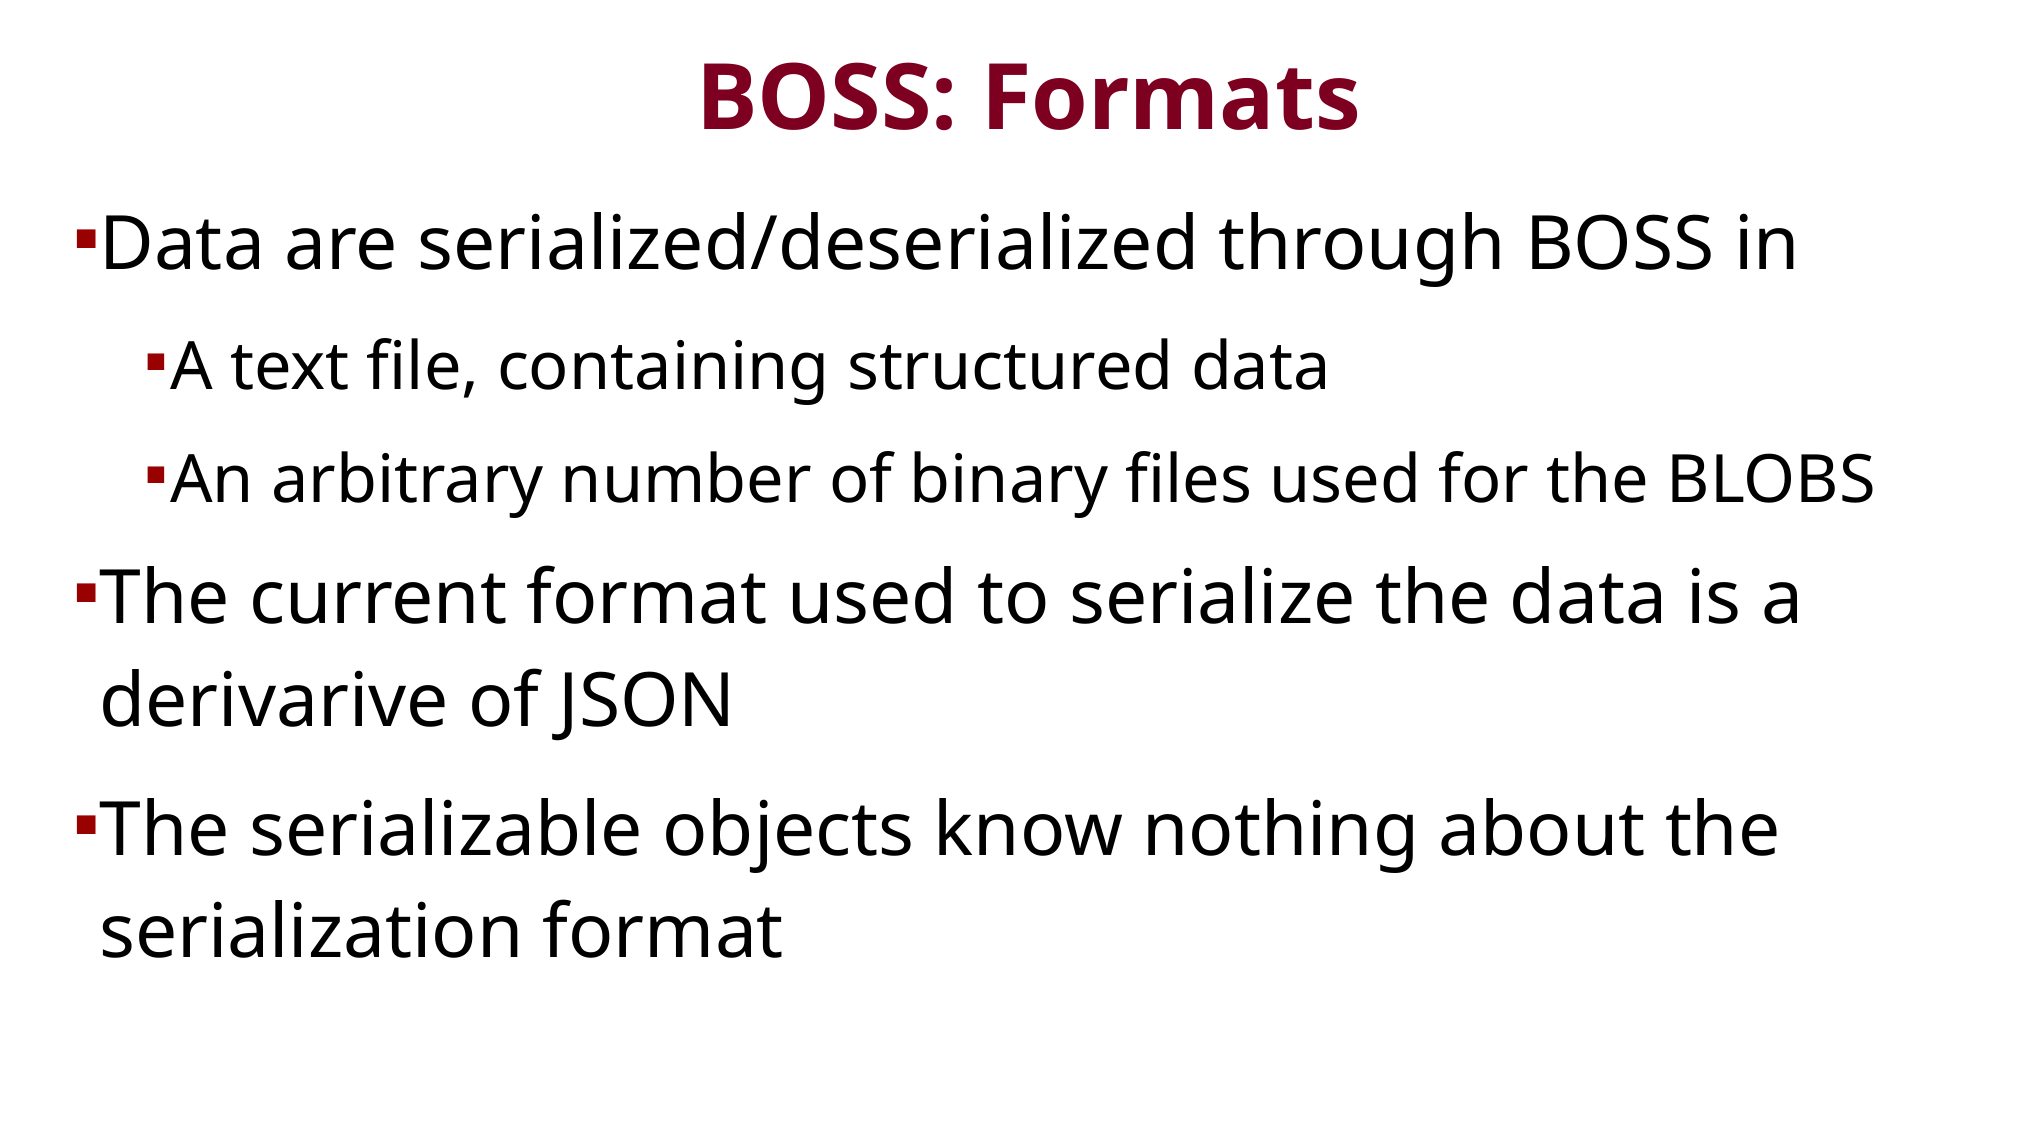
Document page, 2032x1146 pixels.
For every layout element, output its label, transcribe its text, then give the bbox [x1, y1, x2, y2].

list Data are serialized/deserialized through BOSS in A text file, containing structured data An arbitrary number of binary files used for the BLOBS The current format used to serialize the data is a derivarive of JSON The serializable objects know nothing about the serialization format [59, 188, 1985, 1111]
title BOSS: Formats [37, 10, 2020, 178]
